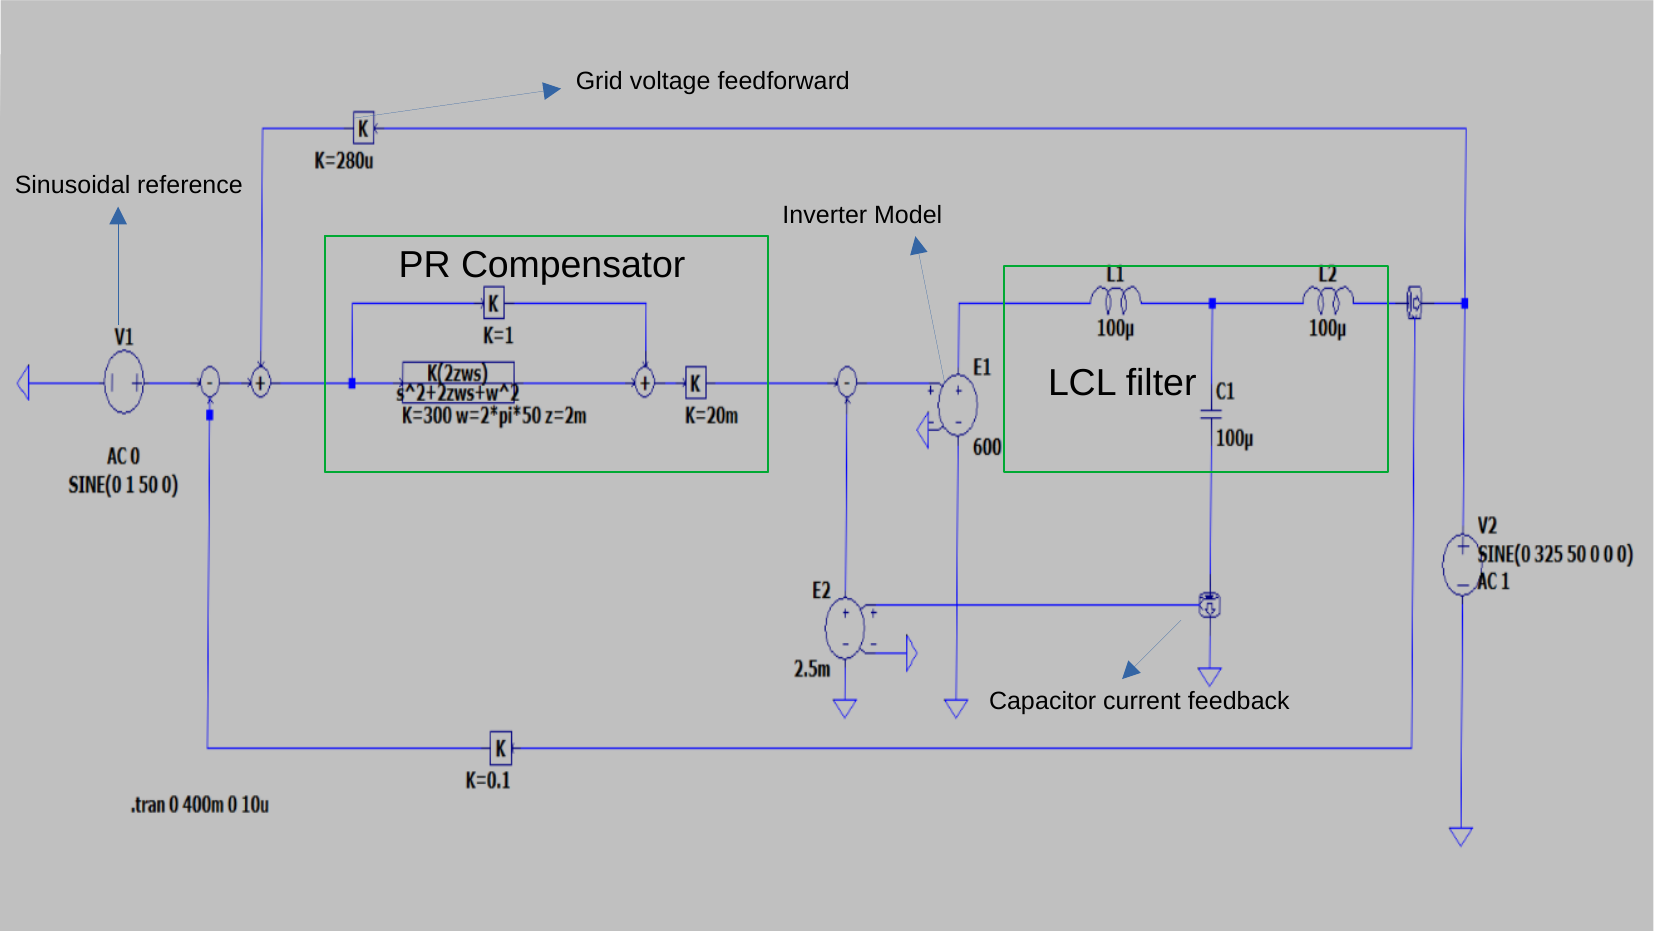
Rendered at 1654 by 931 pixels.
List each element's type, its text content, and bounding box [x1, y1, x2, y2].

text_box Grid voltage feedforward [561, 59, 916, 102]
text_box PR Compensator [383, 236, 709, 336]
text_box Inverter Model [767, 193, 1123, 237]
text_box Capacitor current feedback [974, 679, 1329, 722]
text_box Sinusoidal reference [0, 163, 355, 207]
text_box LCL filter [1033, 354, 1359, 454]
picture [0, 0, 1654, 931]
